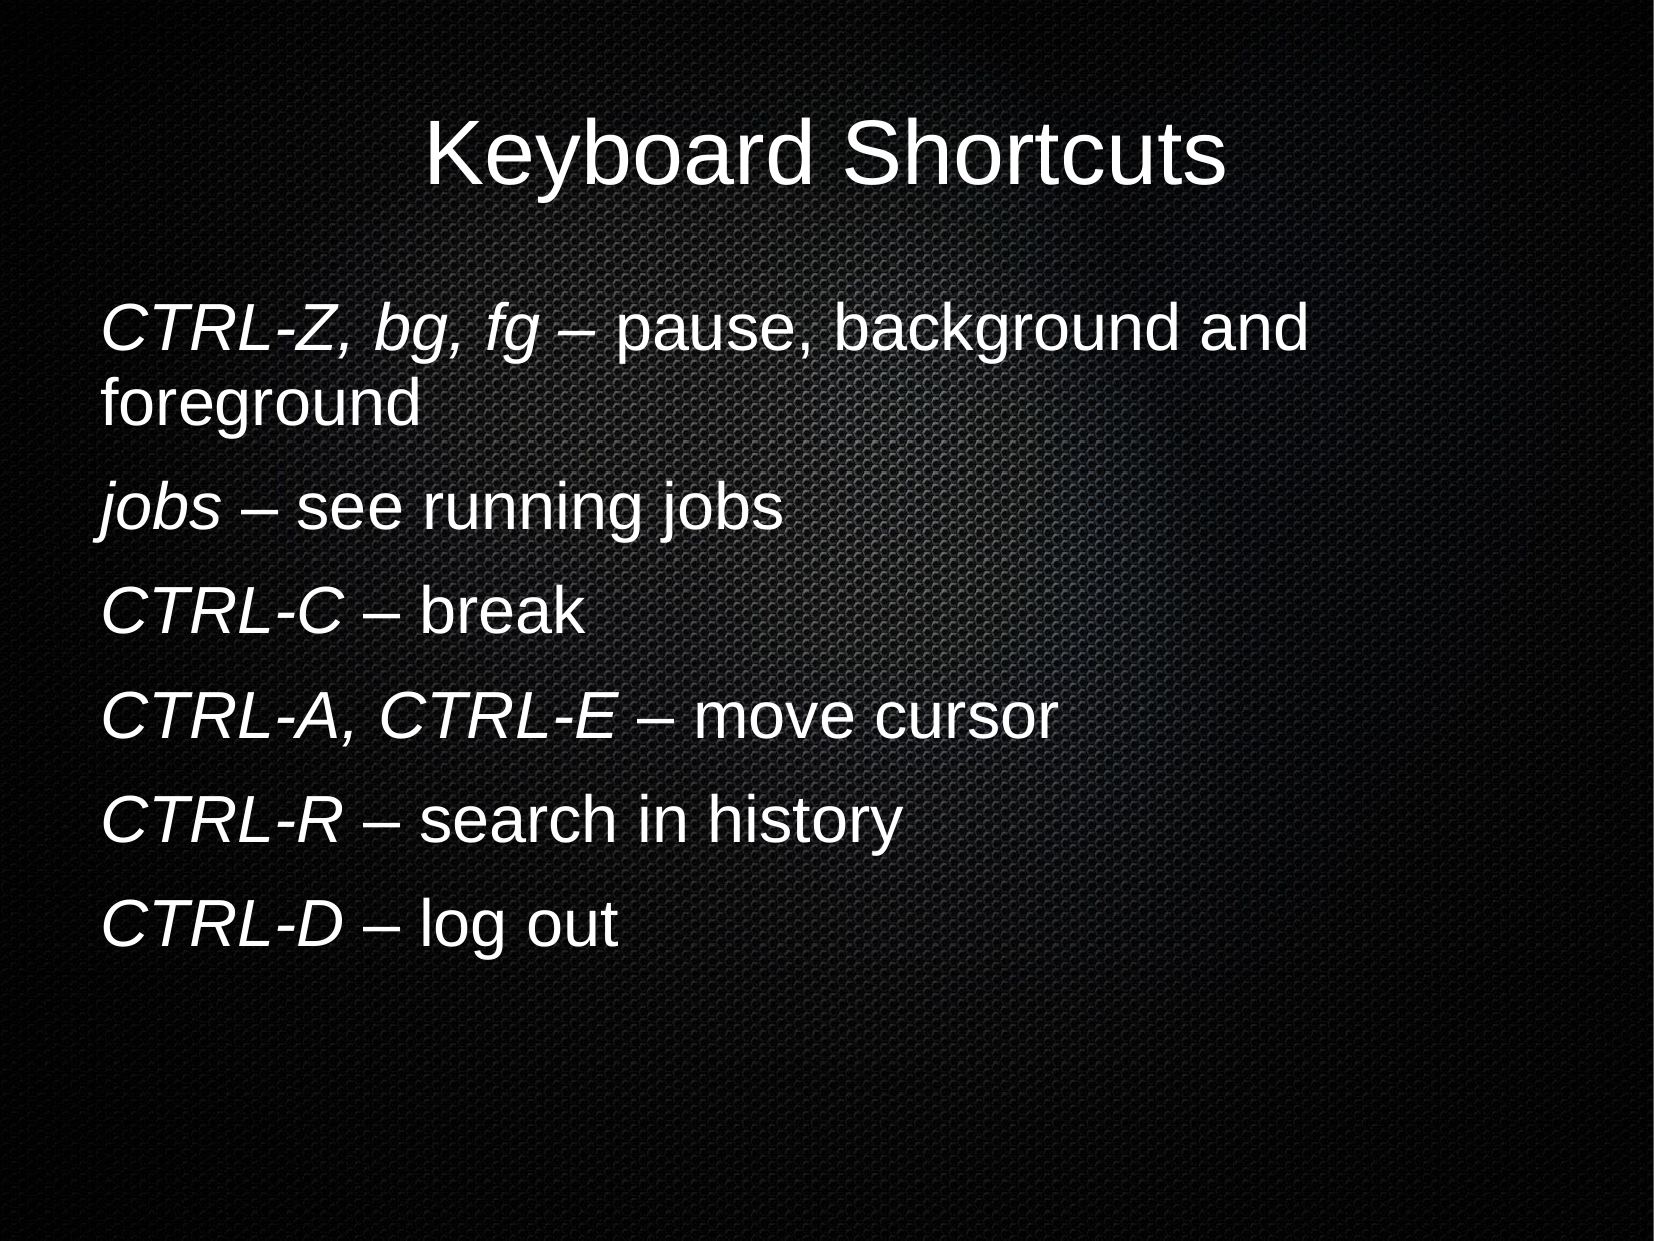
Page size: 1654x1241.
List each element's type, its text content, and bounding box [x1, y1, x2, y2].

list CTRL-Z, bg, fg – pause, background and foreground jobs – see running jobs CTRL-C – break CTRL-A, CTRL-E – move cursor CTRL-R – search in history CTRL-D – log out [82, 290, 1571, 1010]
picture [0, 0, 1654, 1241]
title Keyboard Shortcuts [82, 49, 1571, 257]
